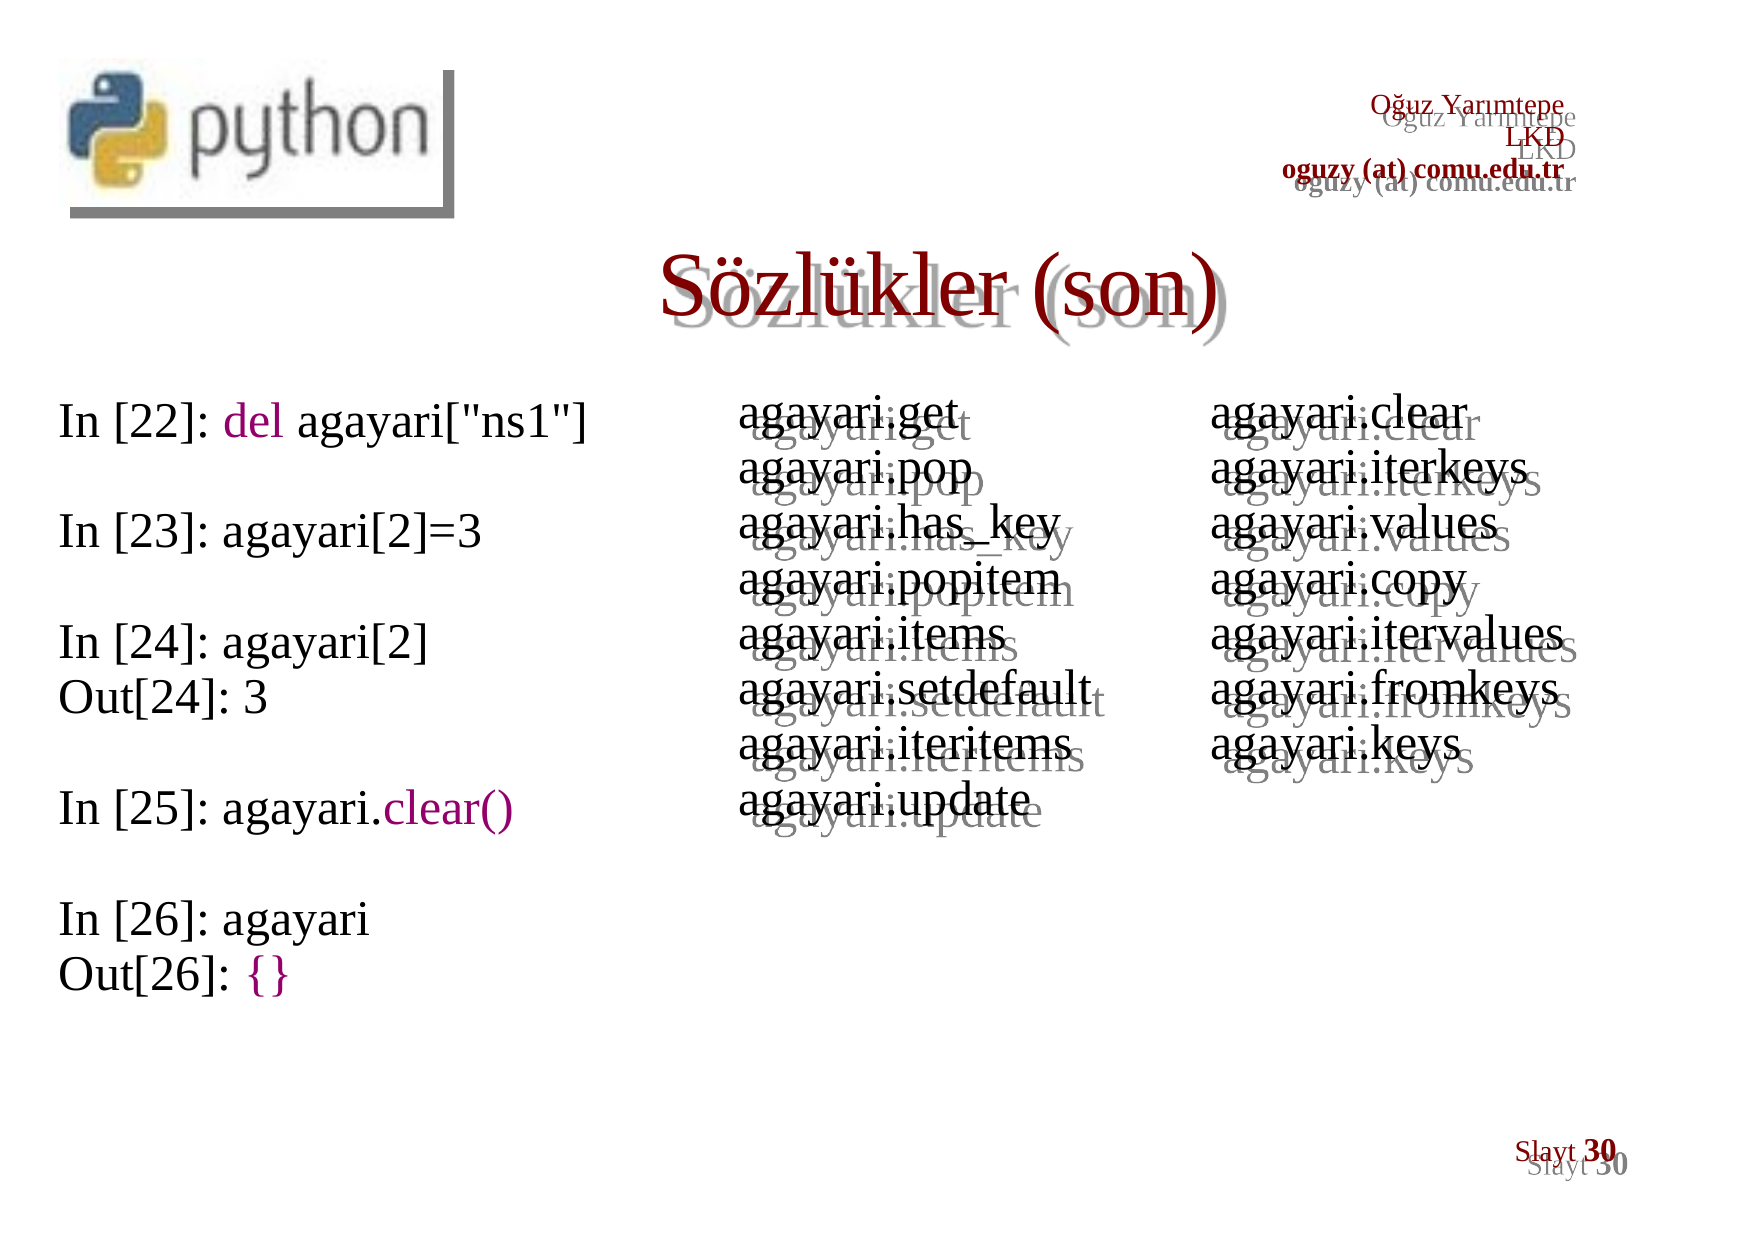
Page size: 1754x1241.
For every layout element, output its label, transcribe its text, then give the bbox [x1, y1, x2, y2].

title Sözlükler (son) [194, 214, 1684, 355]
subtitle In [22]: del agayari["ns1"] In [23]: agayari[2]=3 In [24]: agayari[2] Out[24]: 3 In [25]: agayari.clear() In [26]: agayari Out[26]: {} [59, 360, 1695, 1034]
picture [59, 58, 443, 207]
text_box agayari.get agayari.pop agayari.has_key agayari.popitem agayari.items agayari.setdefault agayari.iteritems agayari.update [738, 383, 1182, 929]
text_box agayari.clear agayari.iterkeys agayari.values agayari.copy agayari.itervalues agayari.fromkeys agayari.keys [1210, 383, 1595, 808]
